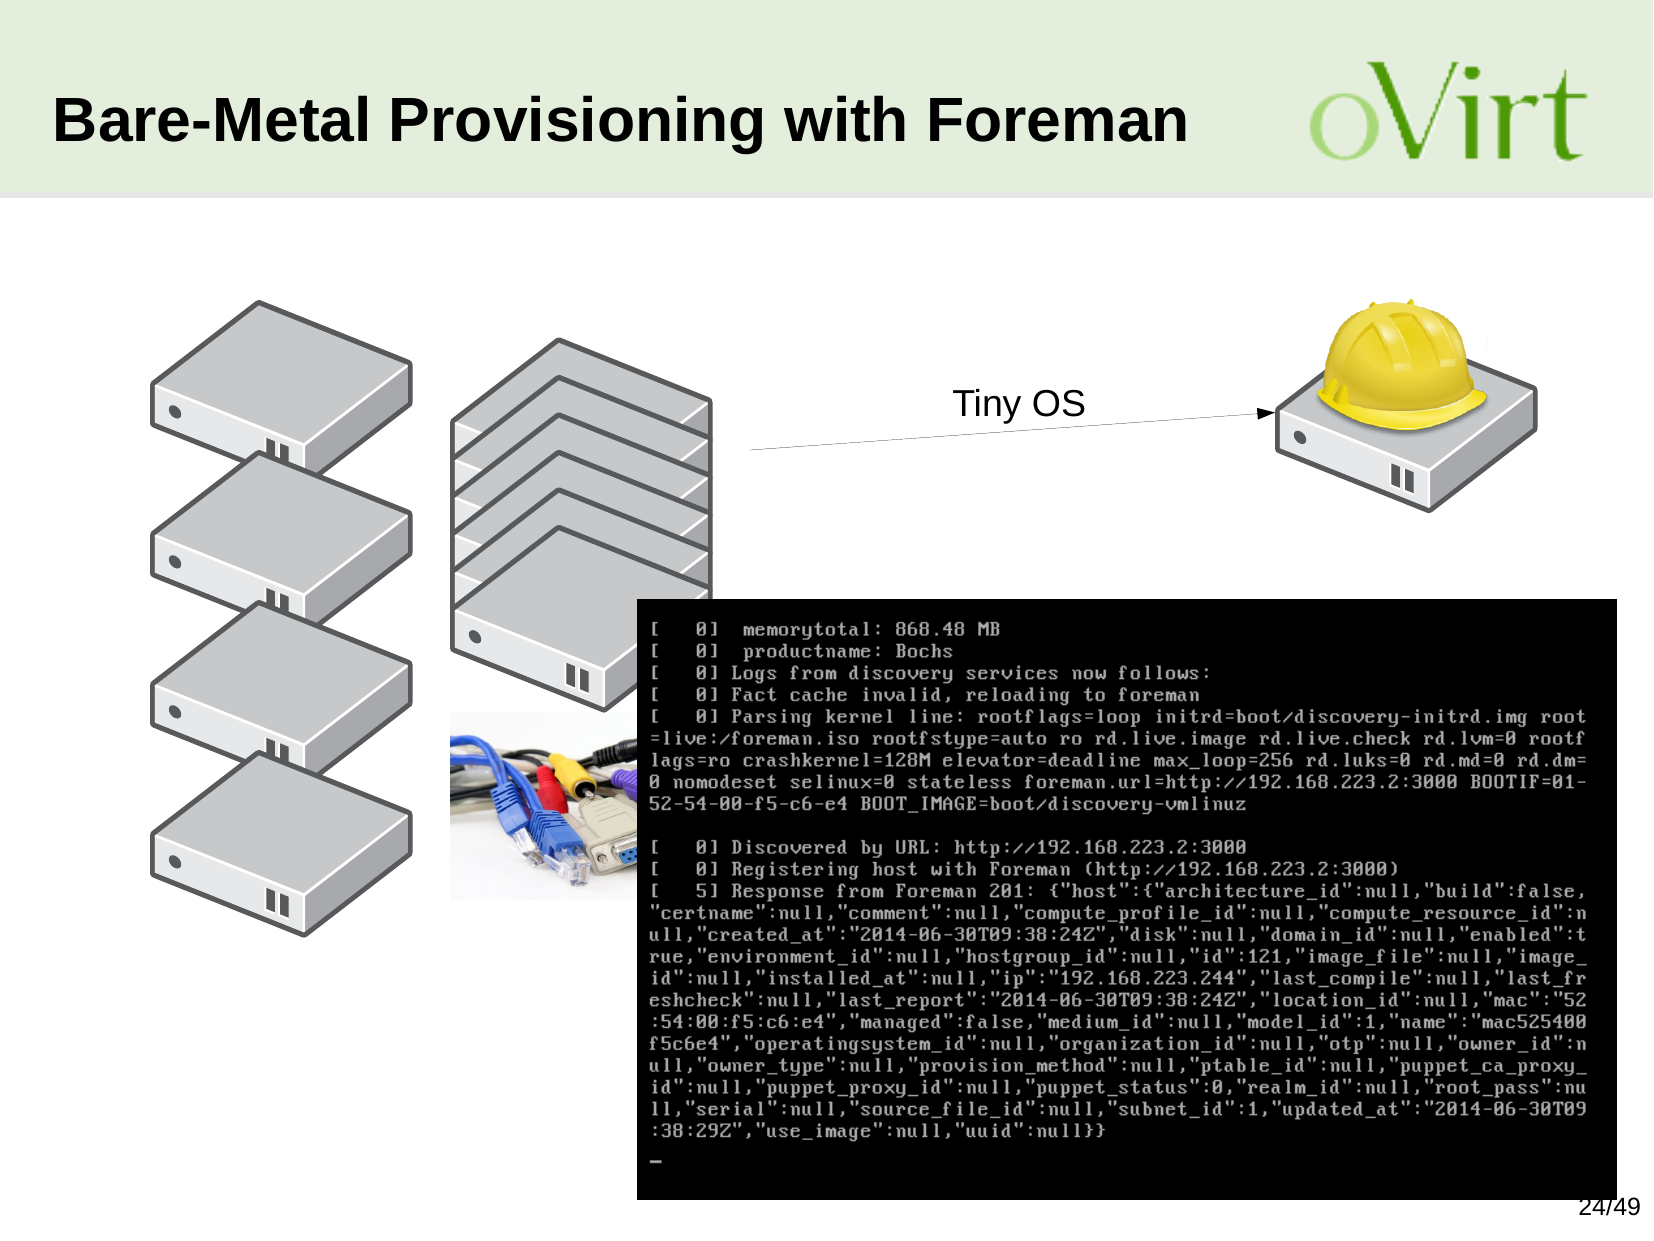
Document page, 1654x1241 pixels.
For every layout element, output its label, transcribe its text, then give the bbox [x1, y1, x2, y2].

picture [150, 300, 413, 938]
picture [1289, 36, 1613, 181]
picture [450, 337, 1617, 1201]
text_box Tiny OS [937, 375, 1126, 432]
picture [1275, 299, 1538, 514]
title Bare-Metal Provisioning with Foreman [52, 14, 1330, 154]
